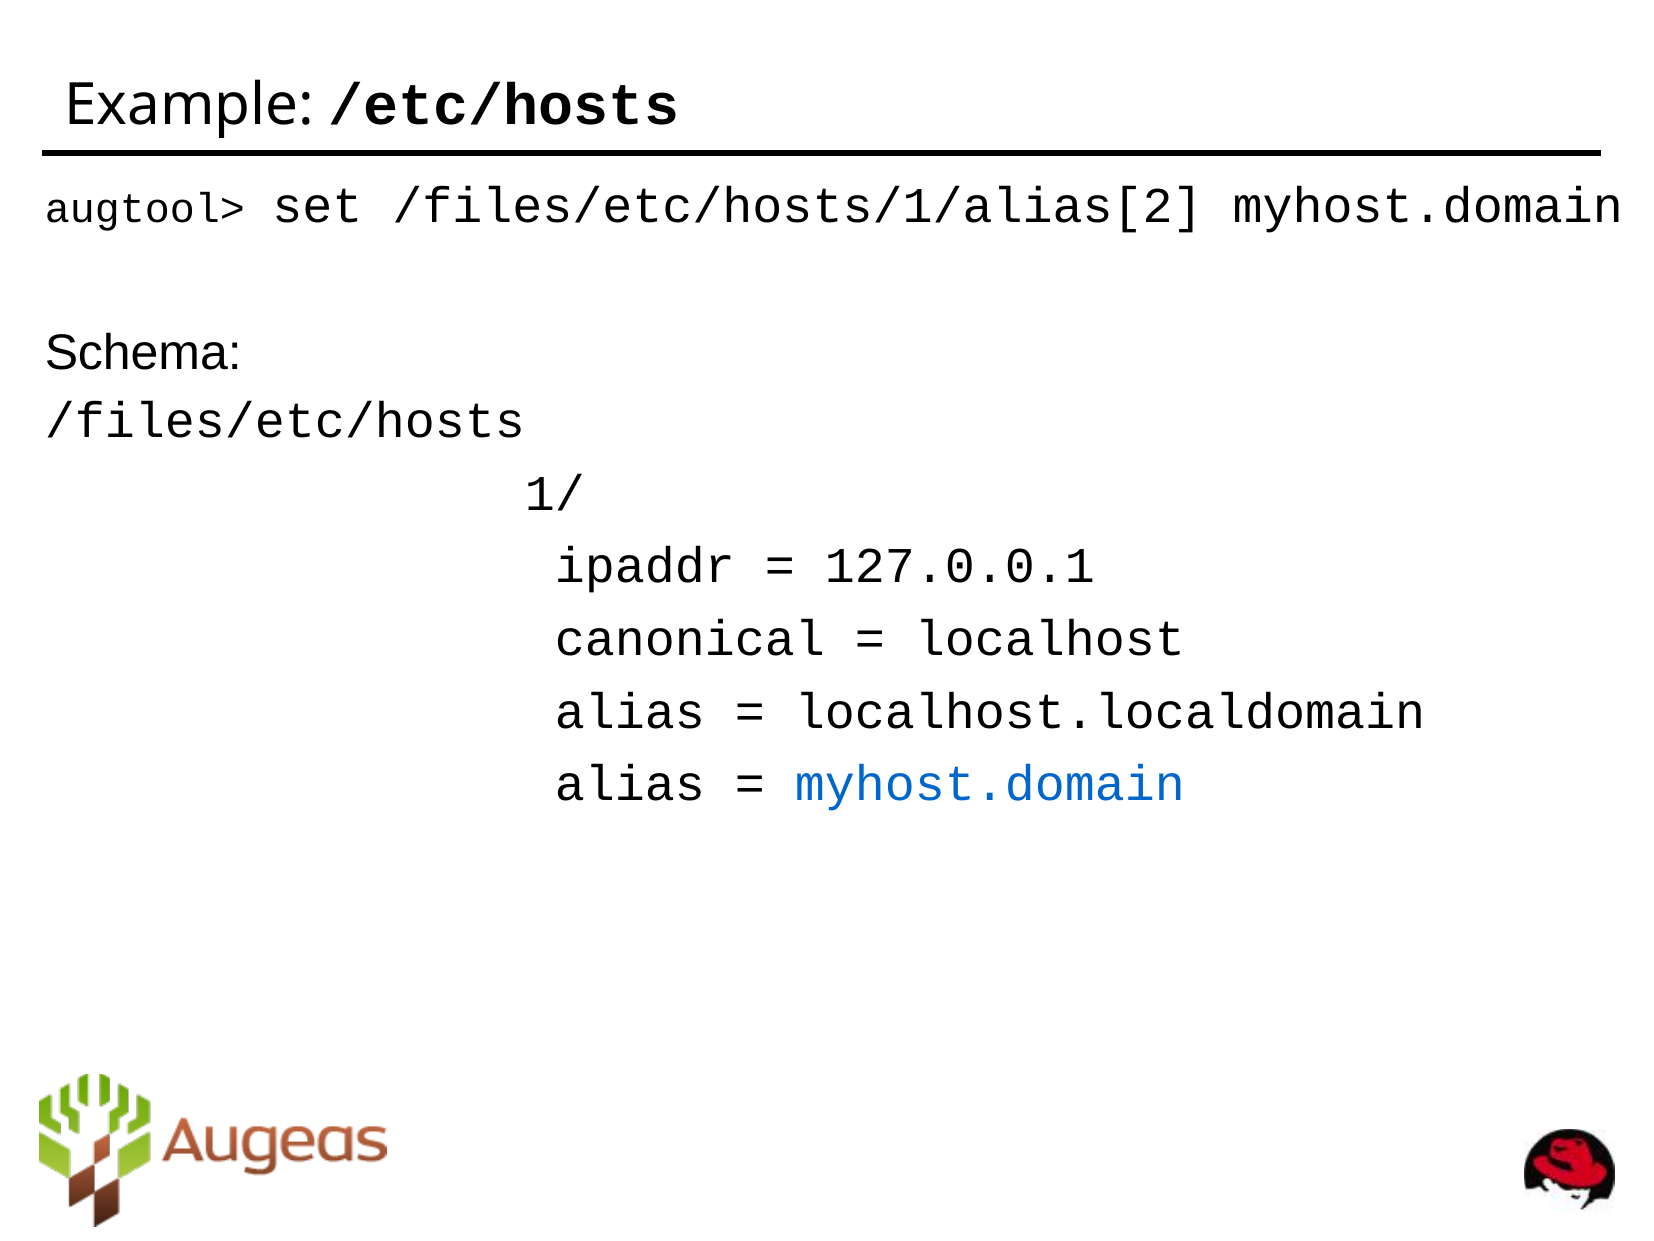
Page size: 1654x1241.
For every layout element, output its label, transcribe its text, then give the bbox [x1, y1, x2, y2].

picture [39, 1074, 387, 1227]
picture [1524, 1129, 1615, 1220]
list augtool> set /files/etc/hosts/1/alias[2] myhost.domain Schema: /files/etc/hosts 1/ ipaddr = 127.0.0.1 canonical = localhost alias = localhost.localdomain alias = myhost.domain [44, 180, 1631, 1089]
title Example: /etc/hosts [64, 42, 1496, 161]
